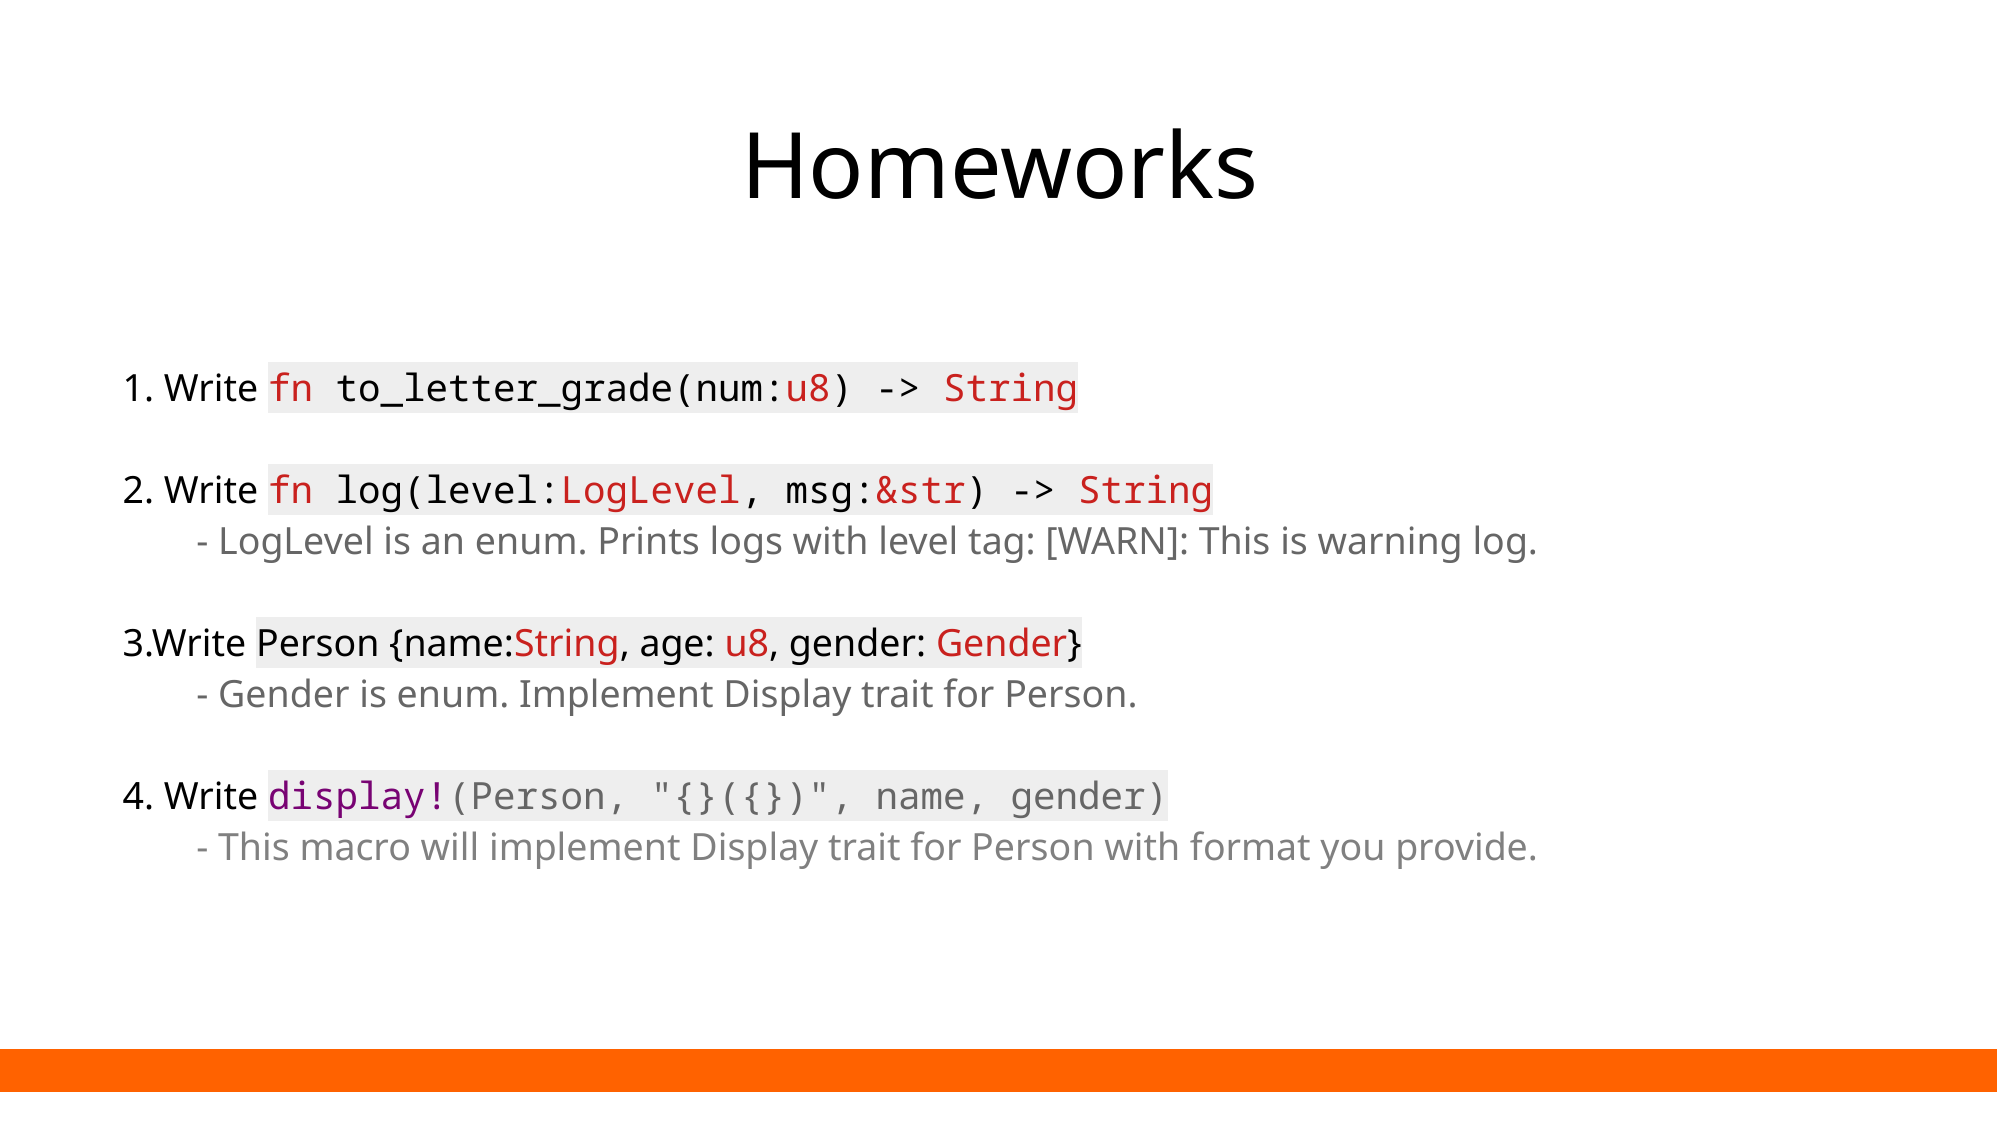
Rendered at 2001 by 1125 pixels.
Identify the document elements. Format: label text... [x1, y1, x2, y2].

text_box [0, 1049, 1997, 1092]
title Homeworks [137, 59, 1863, 278]
text_box 1. Write fn to_letter_grade(num:u8) -> String 2. Write fn log(level:LogLevel, msg:&str) -> String - LogLevel is an enum. Prints logs with level tag: [WARN]: This is warning log. 3.Write Person {name:String, age: u8, gender: Gender} - Gender is enum. Implement Display trait for Person. 4. Write display!(Person, "{}({})", name, gender) - This macro will implement Display trait for Person with format you provide. [107, 354, 1893, 790]
